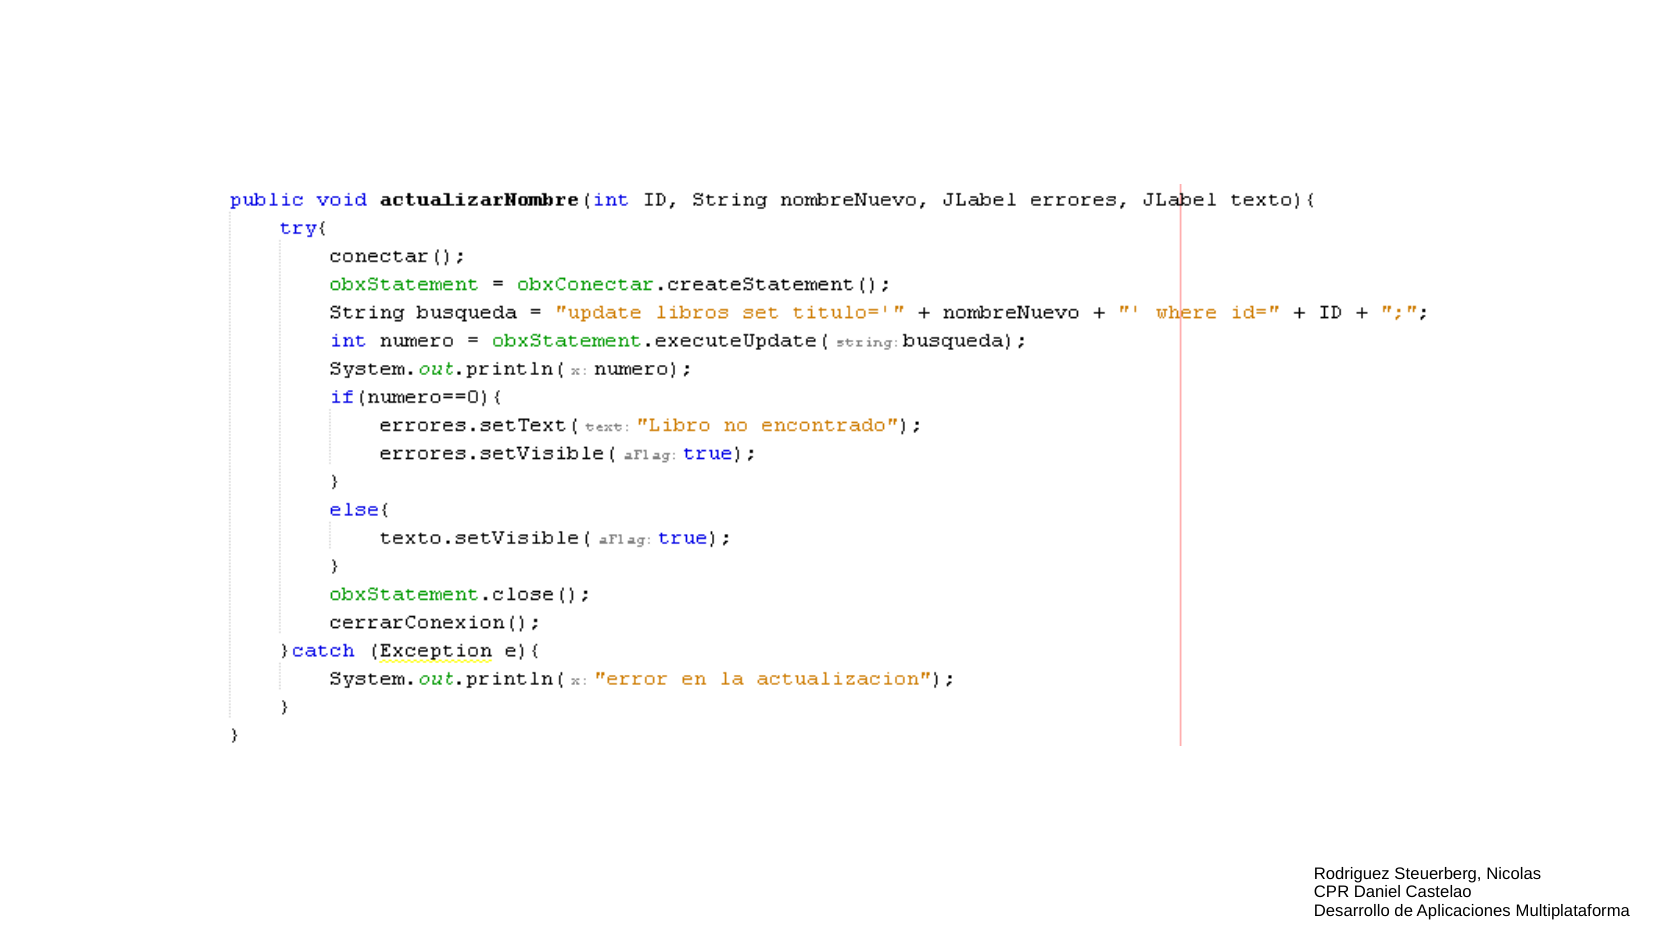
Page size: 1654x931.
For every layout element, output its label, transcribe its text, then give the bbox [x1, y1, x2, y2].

text_box Rodriguez Steuerberg, Nicolas CPR Daniel Castelao Desarrollo de Aplicaciones Multiplataforma [1299, 856, 1654, 931]
picture [220, 184, 1435, 746]
